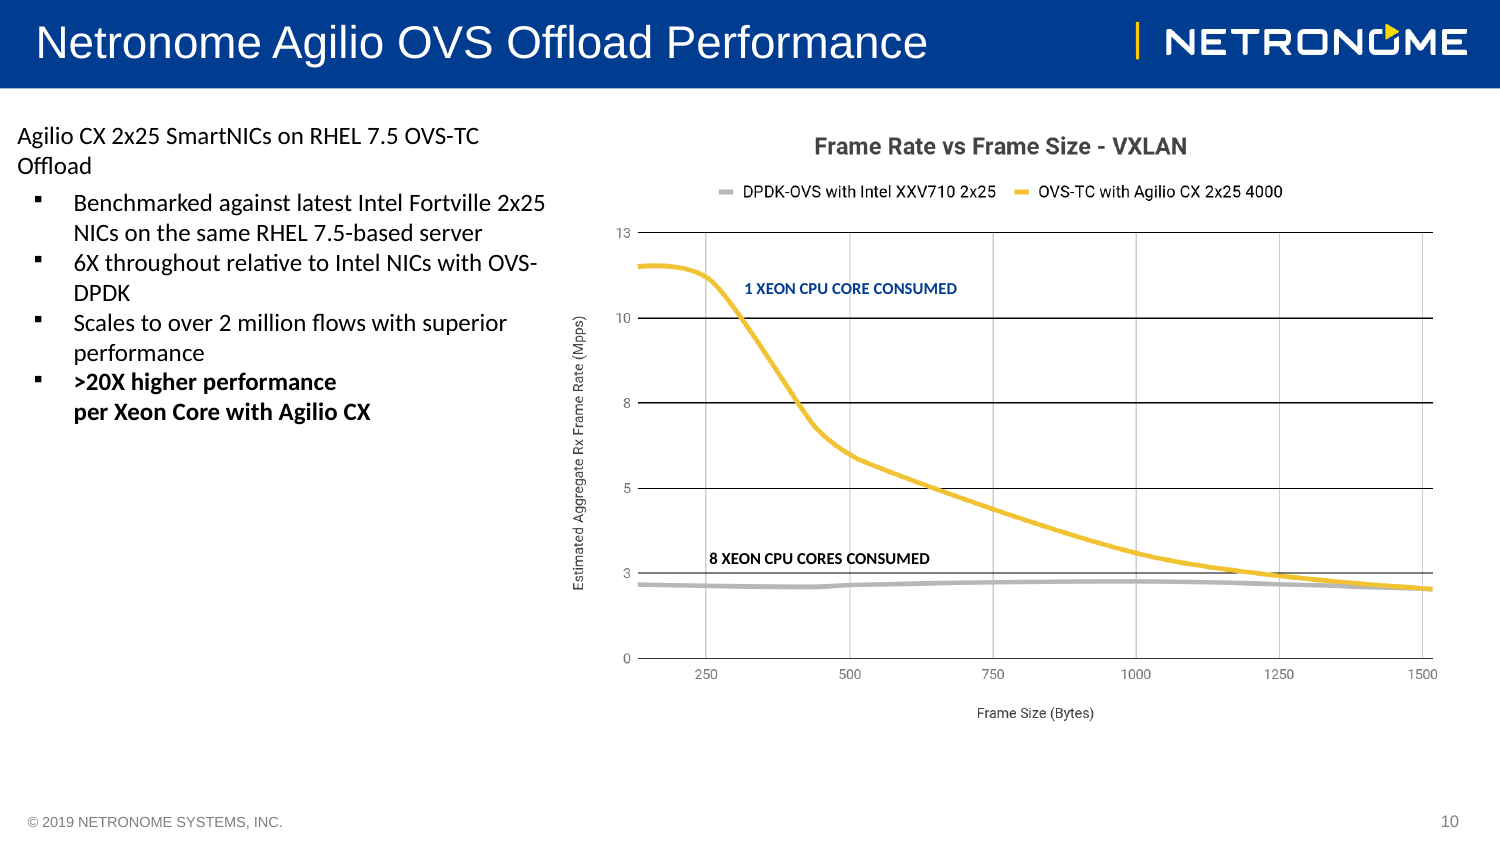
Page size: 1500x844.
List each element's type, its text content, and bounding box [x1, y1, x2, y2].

text_box Agilio CX 2x25 SmartNICs on RHEL 7.5 OVS-TC Offload Benchmarked against latest Intel Fortville 2x25 NICs on the same RHEL 7.5-based server 6X throughout relative to Intel NICs with OVS-DPDK Scales to over 2 million flows with superior performance >20X higher performance per Xeon Core with Agilio CX [6, 108, 572, 764]
picture [536, 99, 1465, 754]
title Netronome Agilio OVS Offload Performance [20, 1, 1116, 88]
text_box 1 XEON CPU CORE CONSUMED [733, 272, 995, 303]
text_box 8 XEON CPU CORES CONSUMED [698, 542, 977, 573]
picture [1162, 21, 1473, 62]
